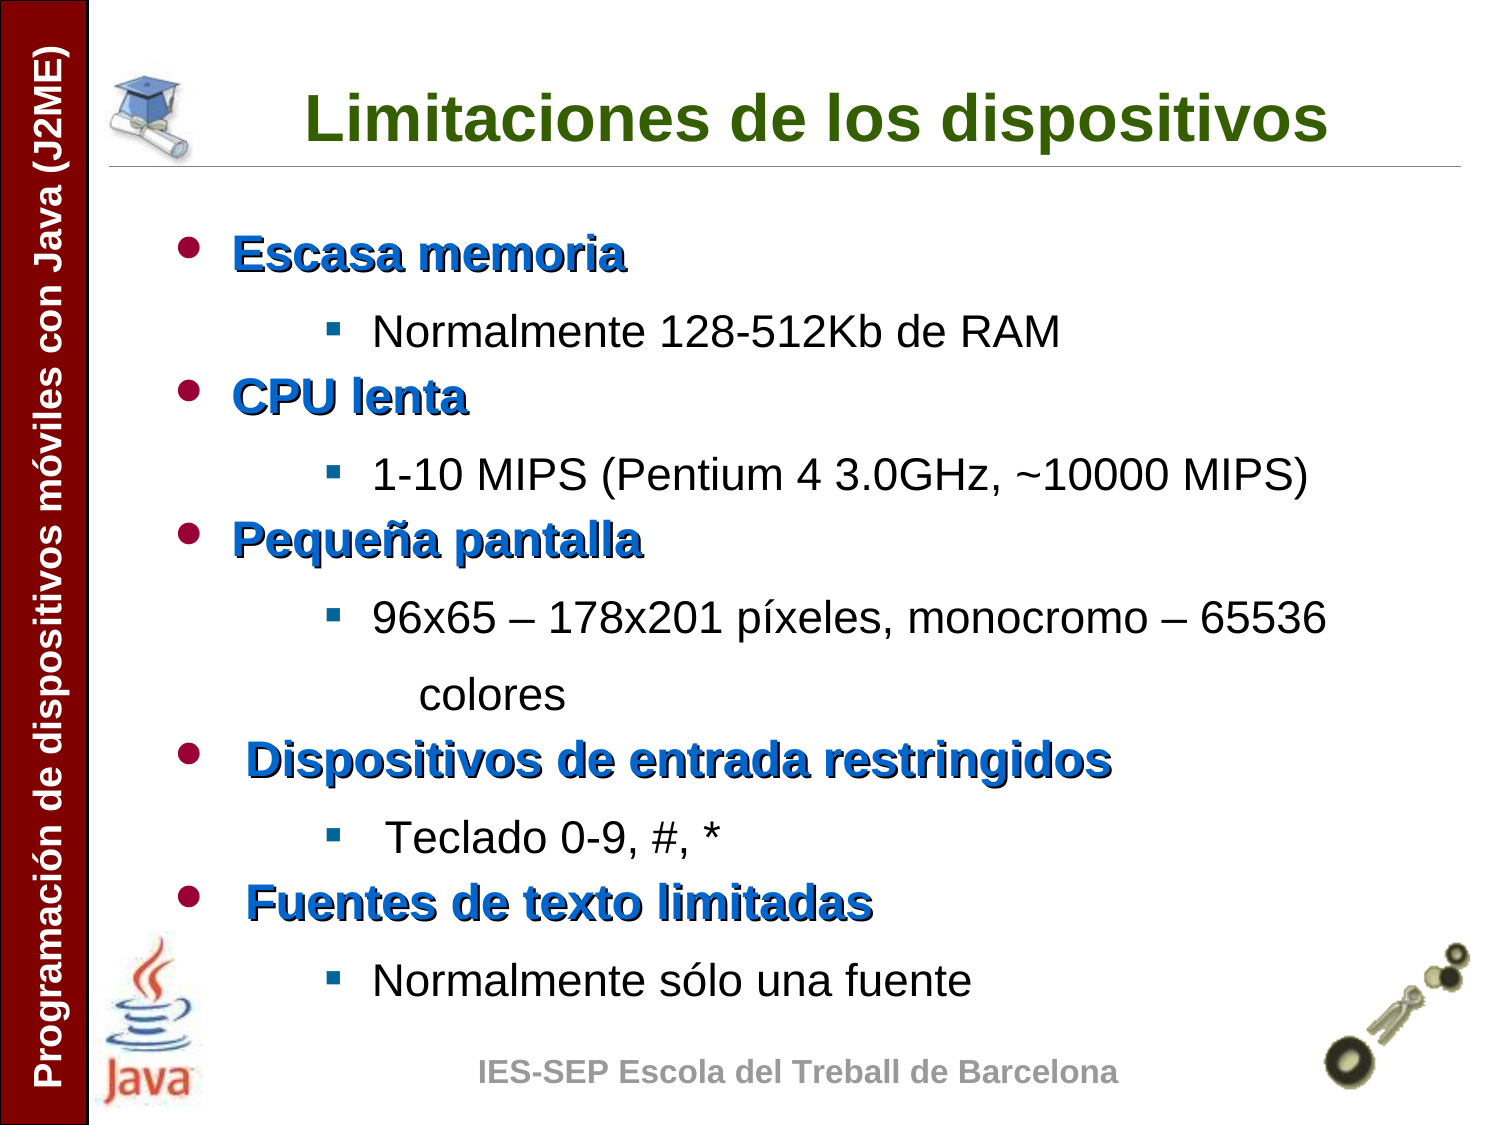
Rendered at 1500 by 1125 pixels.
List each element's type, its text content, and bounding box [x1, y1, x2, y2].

picture [1322, 939, 1471, 1094]
picture [93, 61, 206, 174]
list Escasa memoria Normalmente 128-512Kb de RAM CPU lenta 1-10 MIPS (Pentium 4 3.0GHz, ~10000 MIPS) Pequeña pantalla 96x65 – 178x201 píxeles, monocromo – 65536 colores Dispositivos de entrada restringidos Teclado 0-9, #, * Fuentes de texto limitadas Normalmente sólo una fuente [174, 224, 1439, 988]
picture [93, 931, 204, 1109]
title Limitaciones de los dispositivos [211, 75, 1424, 163]
